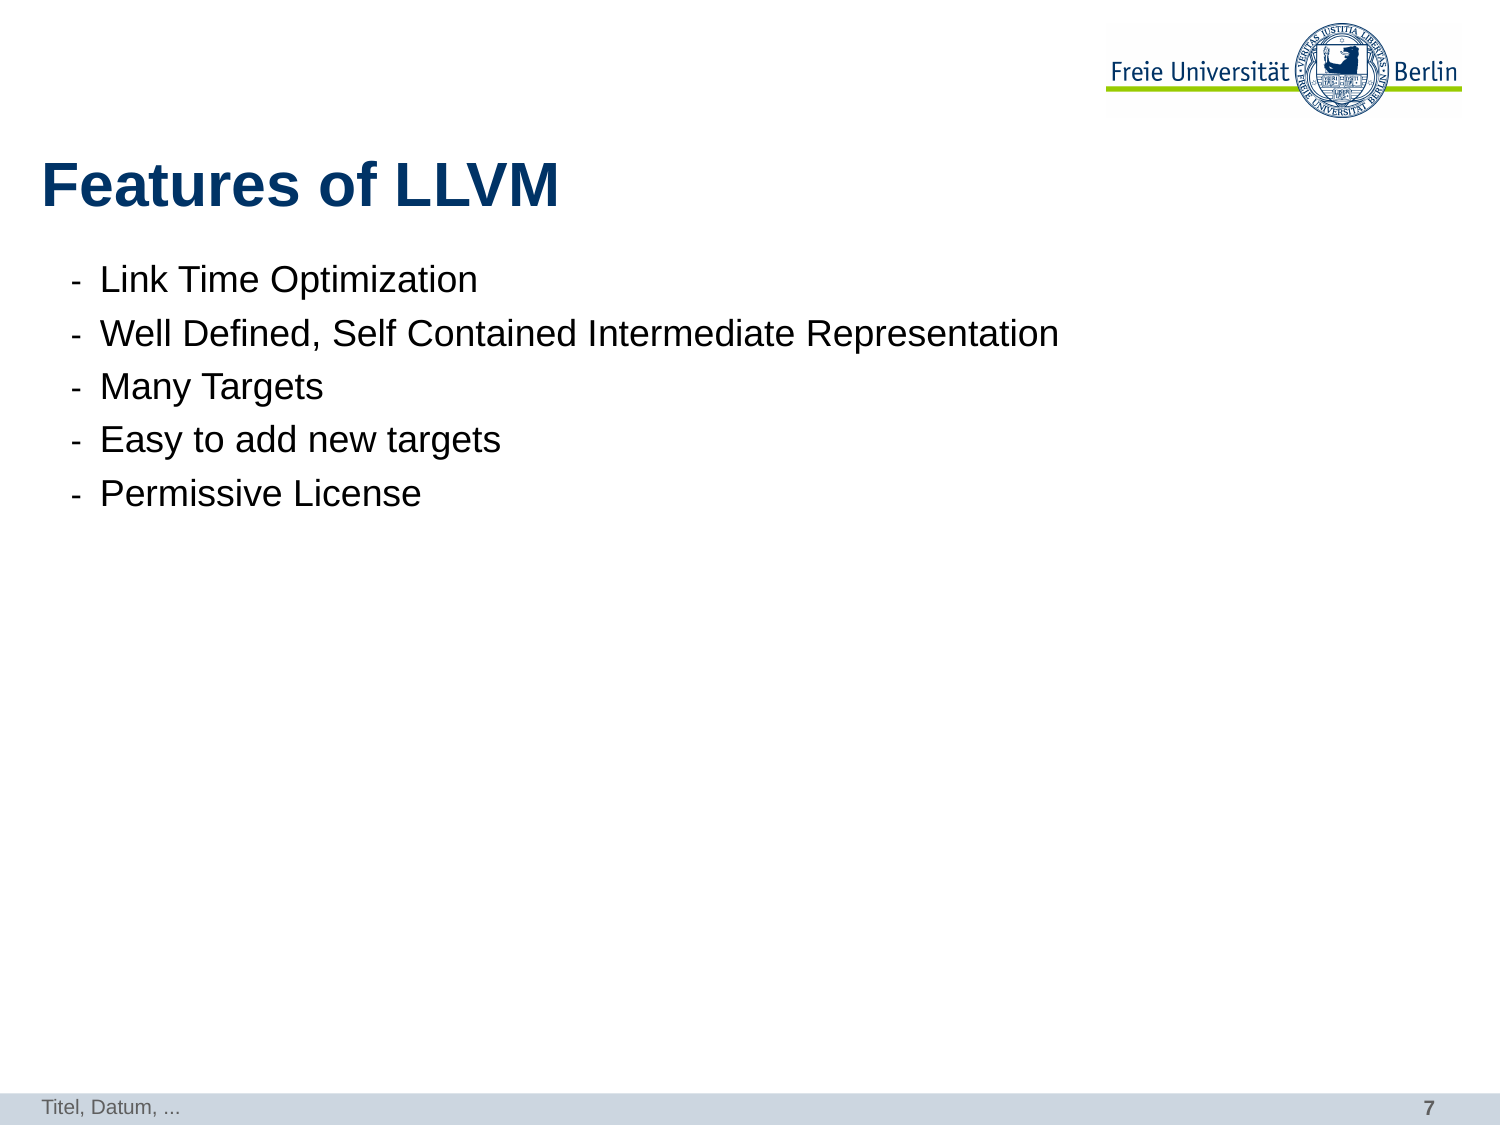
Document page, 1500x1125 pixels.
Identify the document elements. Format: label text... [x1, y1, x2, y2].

title Features of LLVM [41, 148, 1460, 222]
picture [1106, 23, 1462, 118]
list Link Time Optimization Well Defined, Self Contained Intermediate Representation Many Targets Easy to add new targets Permissive License [41, 257, 1460, 1056]
